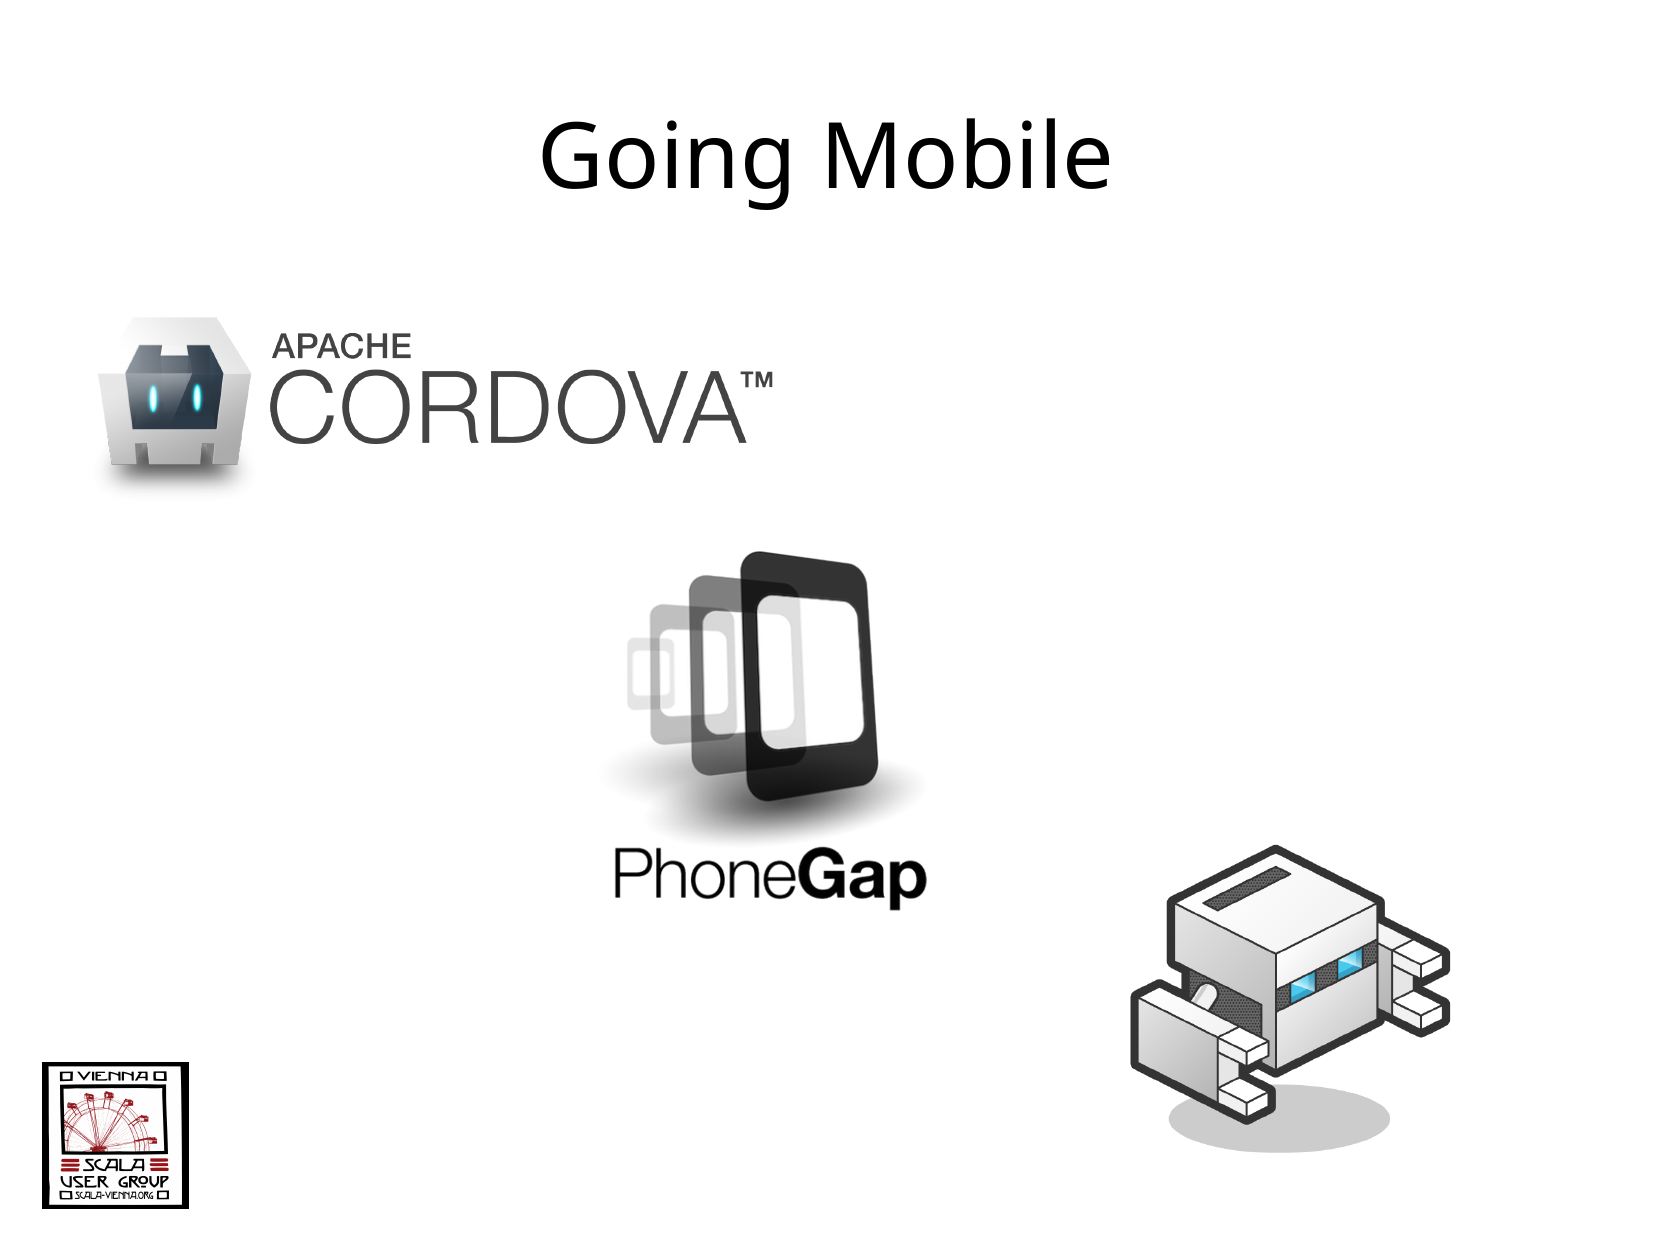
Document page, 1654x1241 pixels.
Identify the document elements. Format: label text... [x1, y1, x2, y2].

picture [42, 1062, 189, 1209]
picture [562, 521, 975, 934]
picture [1124, 832, 1456, 1164]
picture [67, 285, 800, 504]
title Going Mobile [82, 49, 1571, 257]
